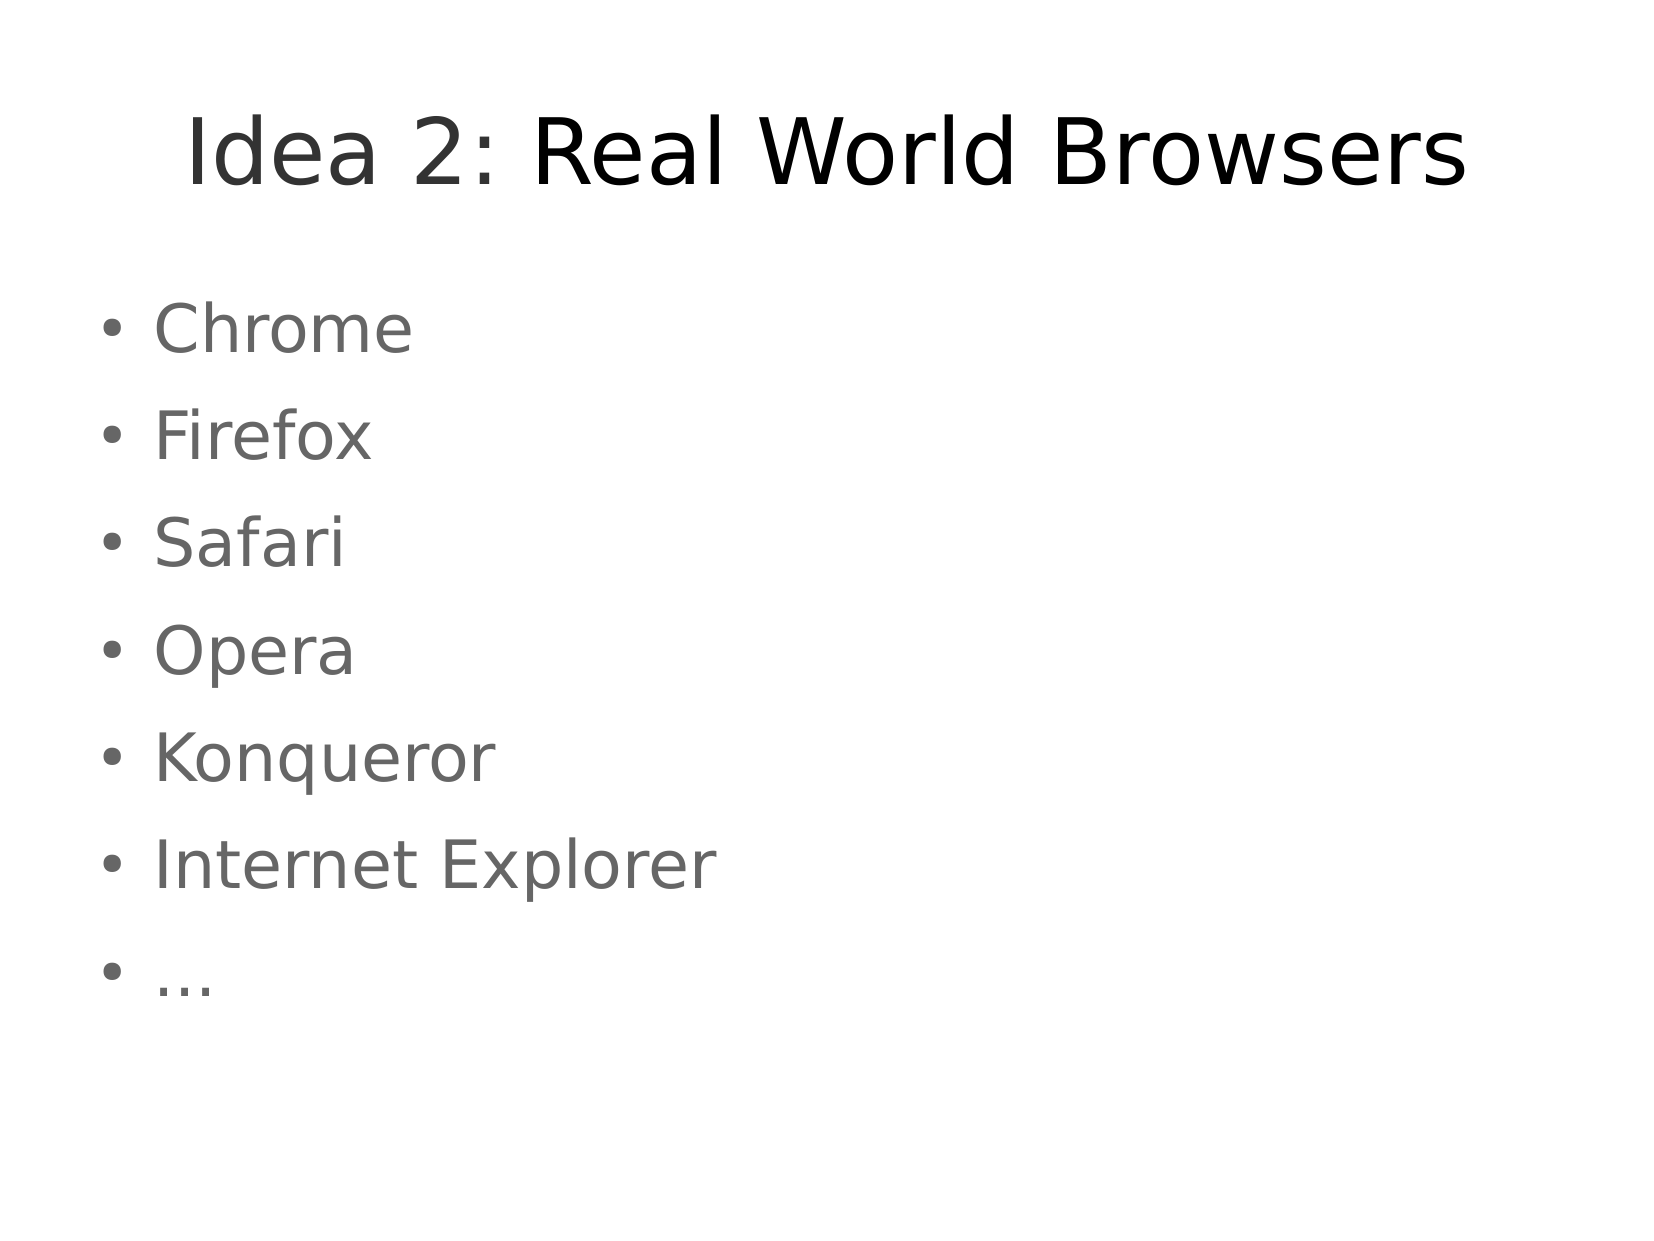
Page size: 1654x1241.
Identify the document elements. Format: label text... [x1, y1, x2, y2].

list Chrome Firefox Safari Opera Konqueror Internet Explorer ... [82, 290, 1571, 1109]
title Idea 2: Real World Browsers [82, 56, 1571, 250]
